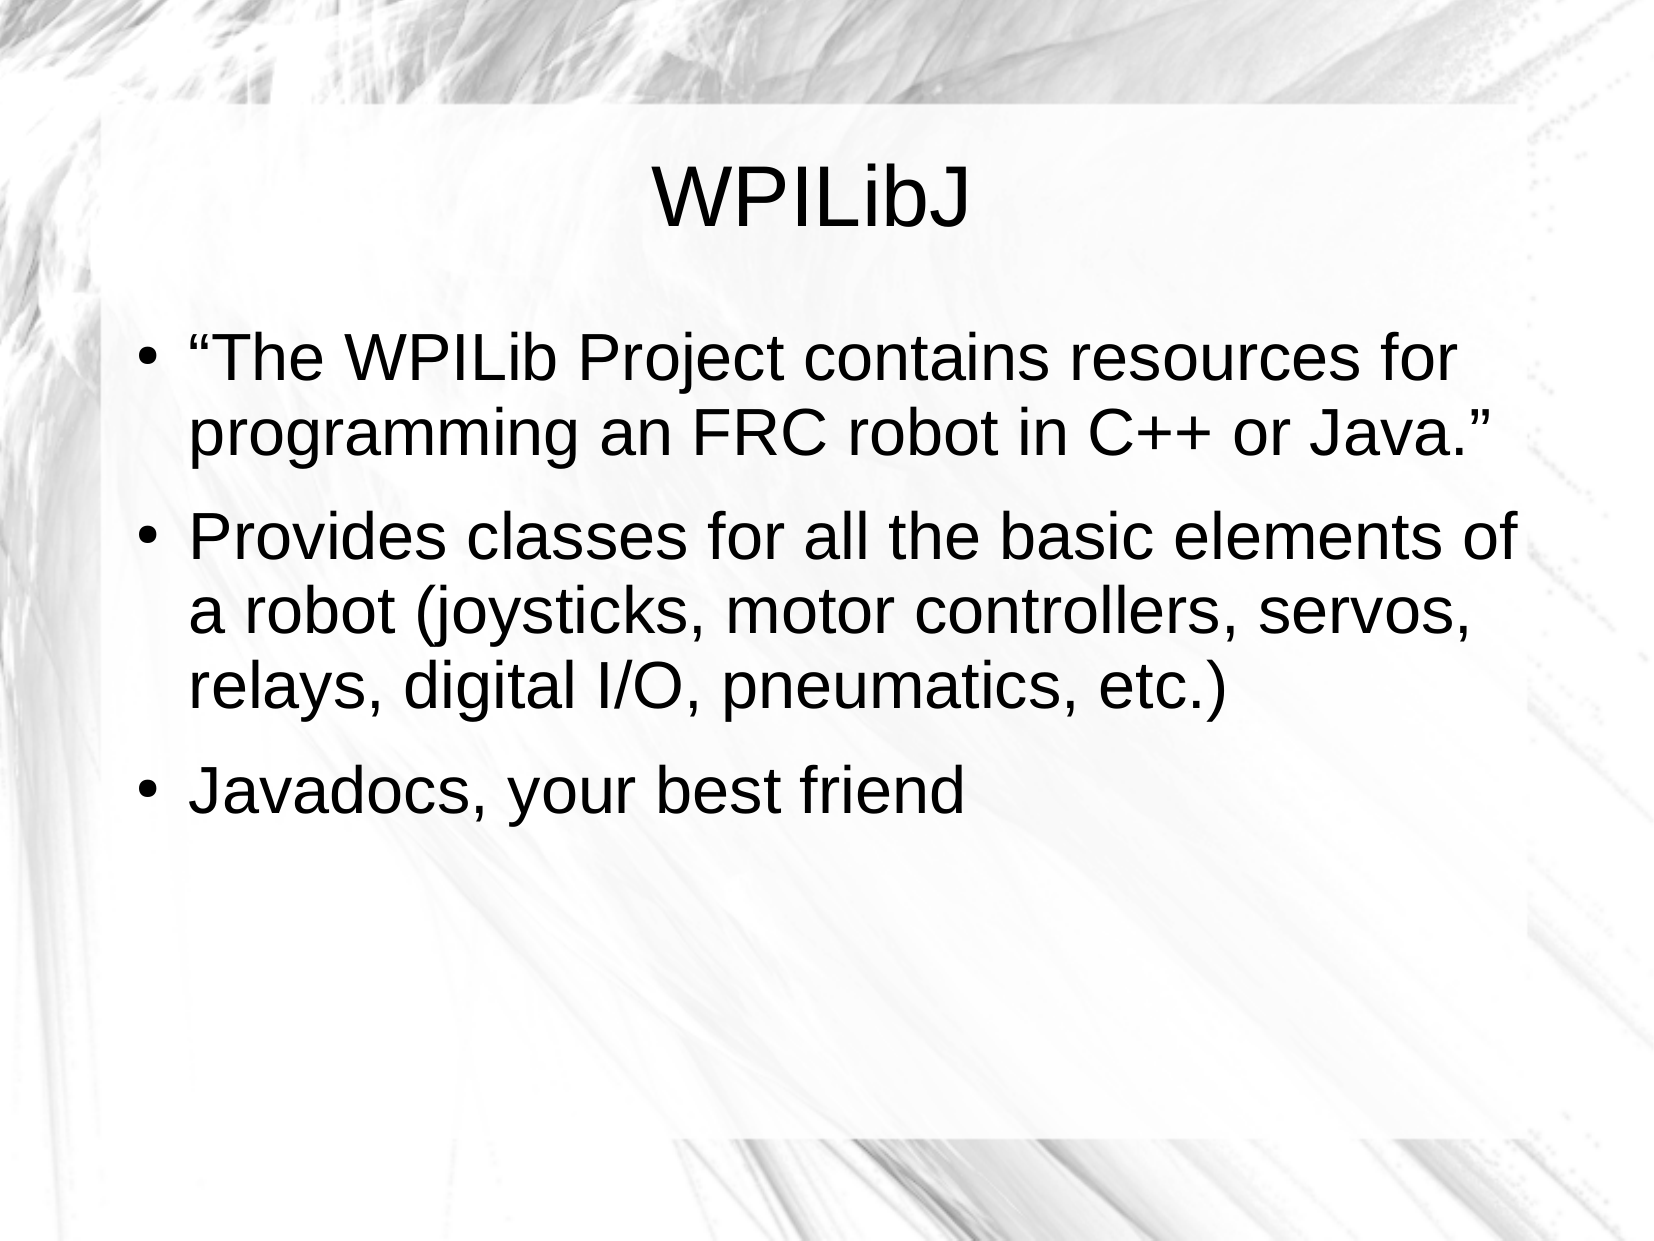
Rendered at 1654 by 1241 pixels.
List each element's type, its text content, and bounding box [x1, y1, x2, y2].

list “The WPILib Project contains resources for programming an FRC robot in C++ or Java.” Provides classes for all the basic elements of a robot (joysticks, motor controllers, servos, relays, digital I/O, pneumatics, etc.) Javadocs, your best friend [118, 319, 1571, 1040]
title WPILibJ [118, 112, 1506, 281]
picture [0, 0, 1654, 1241]
